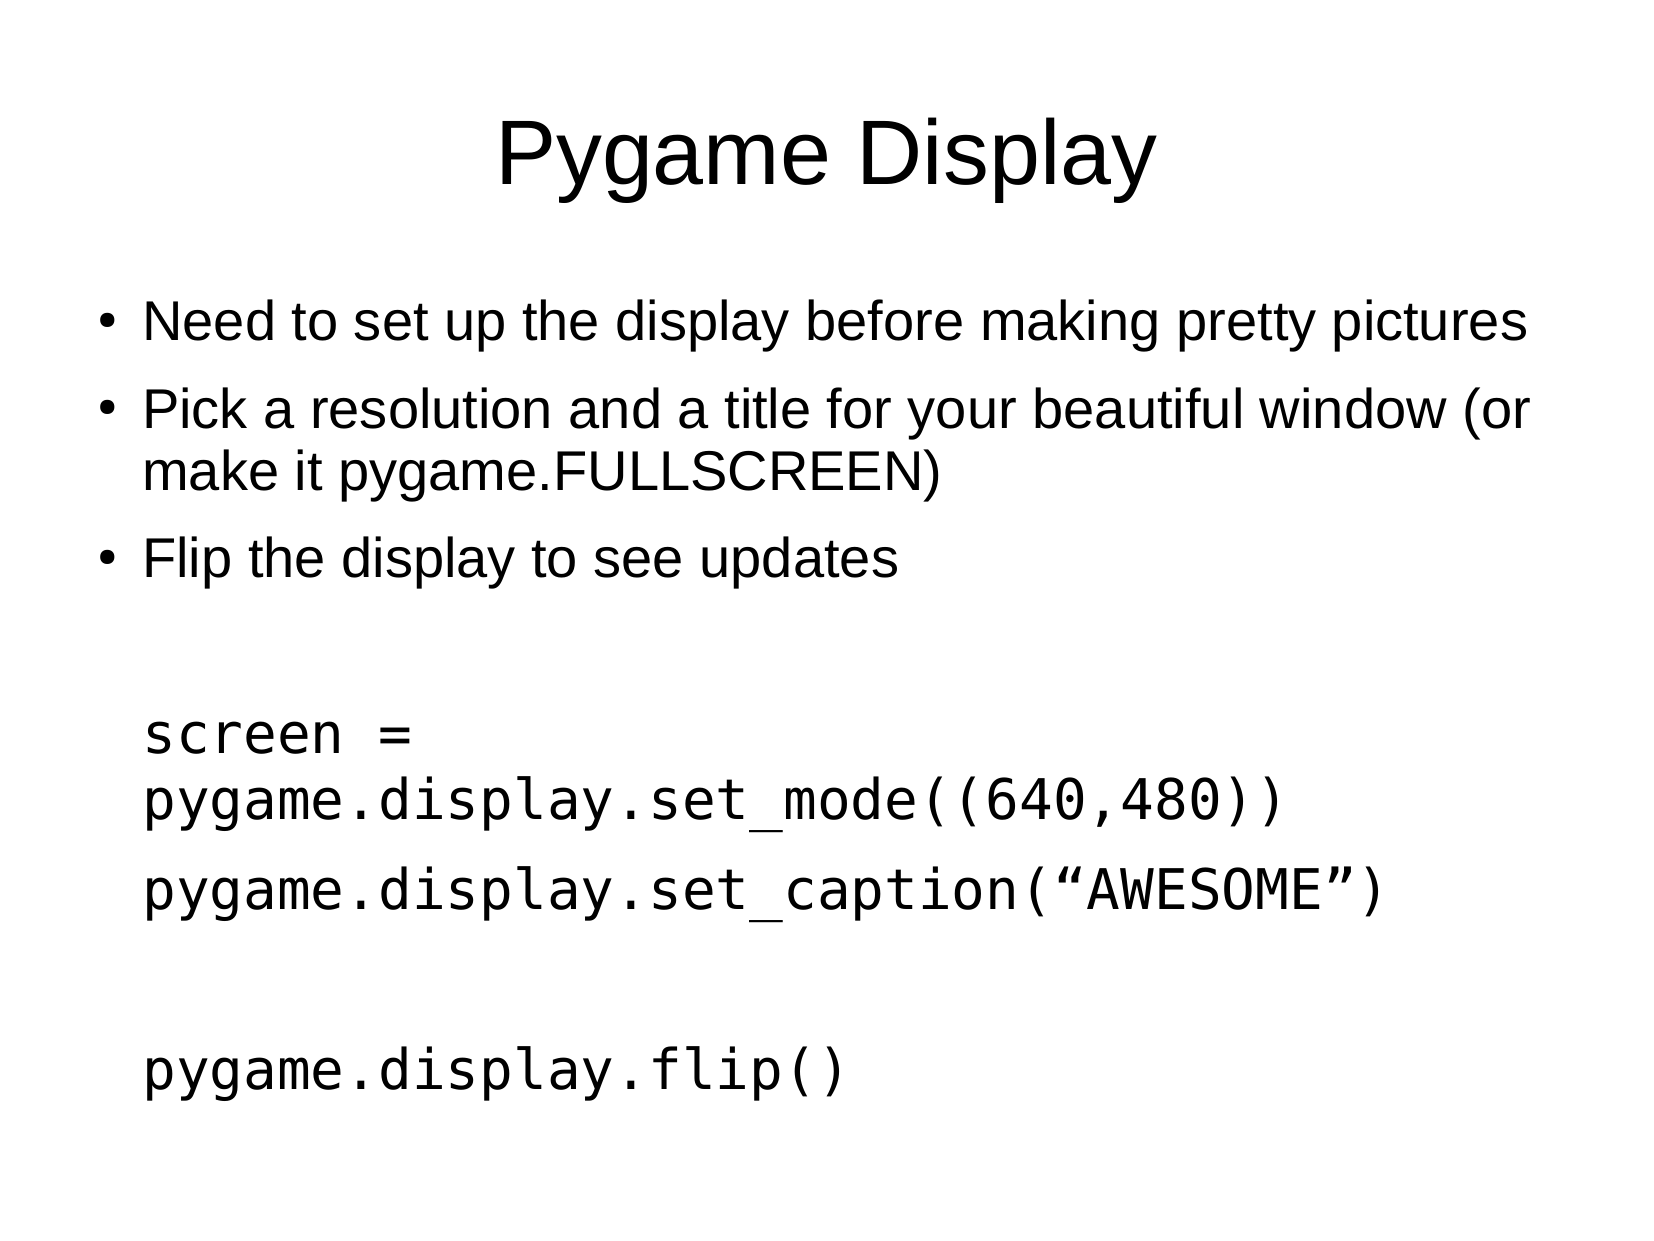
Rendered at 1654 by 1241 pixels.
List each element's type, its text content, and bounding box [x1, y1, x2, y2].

list Need to set up the display before making pretty pictures Pick a resolution and a title for your beautiful window (or make it pygame.FULLSCREEN) Flip the display to see updates screen = pygame.display.set_mode((640,480)) pygame.display.set_caption(“AWESOME”) pygame.display.flip() [82, 290, 1571, 1109]
title Pygame Display [82, 49, 1571, 257]
